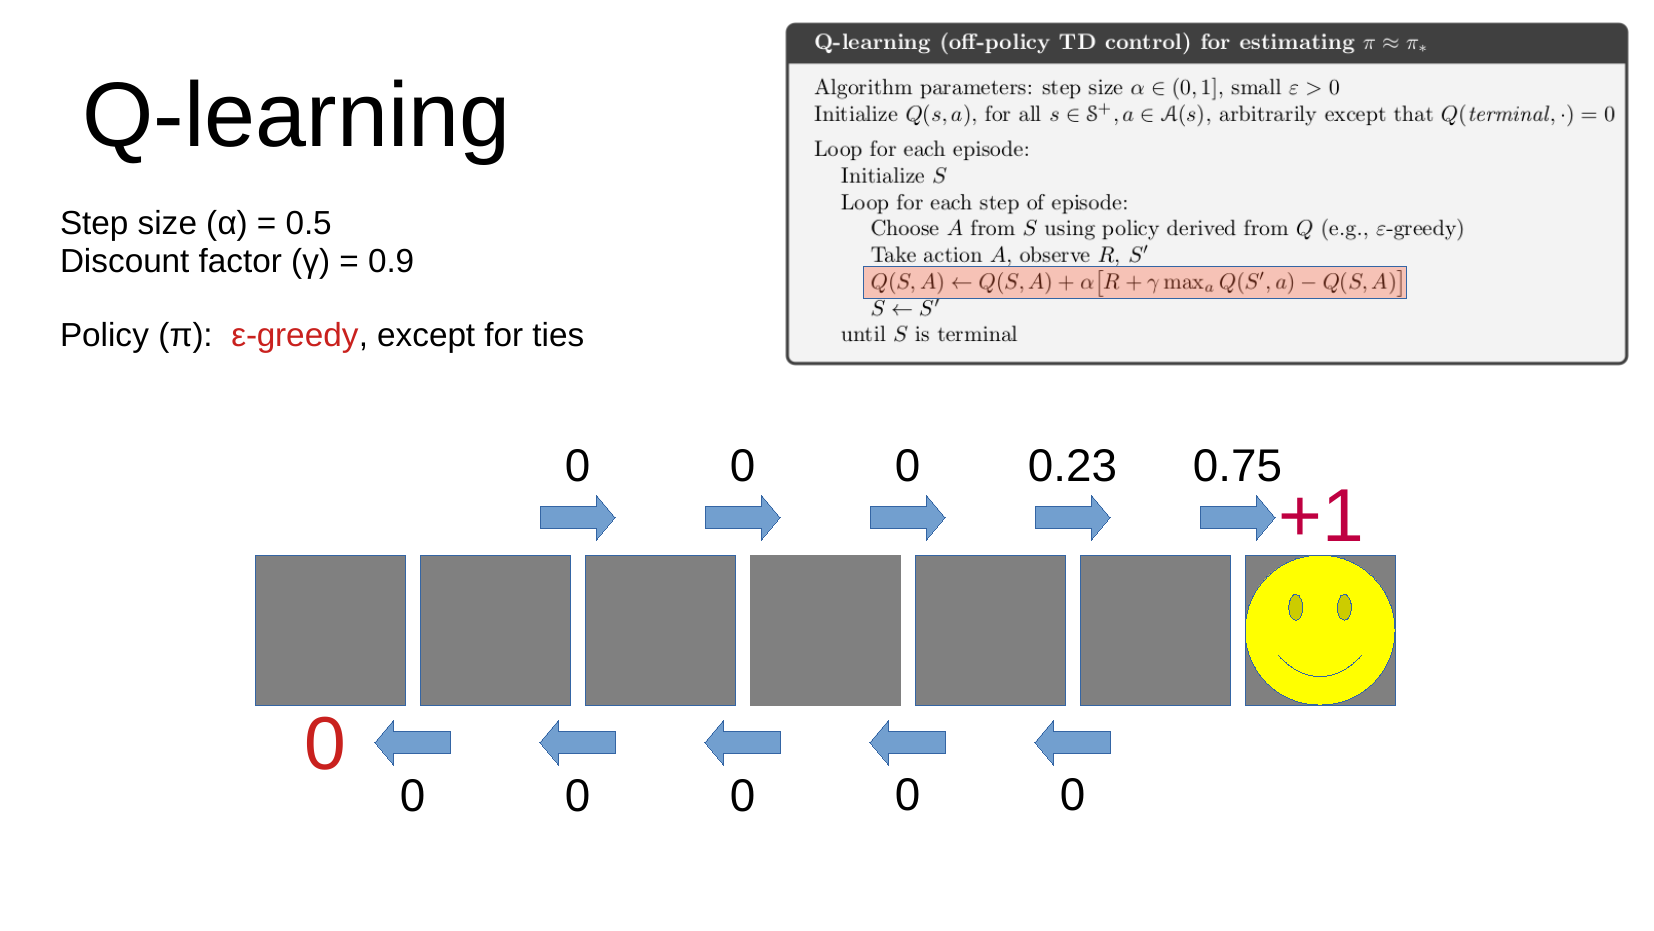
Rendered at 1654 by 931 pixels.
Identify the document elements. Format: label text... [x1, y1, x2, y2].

title 0 [525, 420, 631, 511]
text_box [915, 555, 1066, 706]
text_box [420, 555, 571, 706]
title 0.23 [1020, 420, 1126, 511]
title Step size (α) = 0.5 Discount factor (γ) = 0.9 Policy (π): ε-greedy, except for ties [60, 186, 616, 409]
text_box [540, 511, 616, 541]
title 0 [360, 750, 466, 841]
text_box [255, 555, 406, 706]
text_box [1245, 555, 1396, 706]
title 0 [690, 420, 796, 511]
text_box [863, 266, 1407, 299]
title Q-learning [82, 37, 773, 193]
title 0 [855, 750, 961, 840]
text_box [870, 511, 946, 541]
text_box [539, 720, 616, 750]
picture [773, 14, 1637, 376]
title 0 [690, 750, 796, 841]
text_box [1035, 511, 1111, 541]
title 0 [525, 750, 631, 841]
text_box [1080, 555, 1231, 706]
title 0.75 [1185, 417, 1291, 514]
text_box [750, 555, 901, 706]
title +1 [1268, 471, 1374, 561]
text_box [705, 511, 781, 541]
text_box [379, 720, 451, 750]
text_box [1034, 720, 1111, 746]
title 0 [855, 420, 961, 511]
title 0 [1020, 746, 1126, 843]
text_box [1200, 514, 1268, 541]
text_box [585, 555, 736, 706]
text_box [704, 720, 781, 750]
text_box [869, 720, 946, 750]
title 0 [273, 698, 379, 789]
